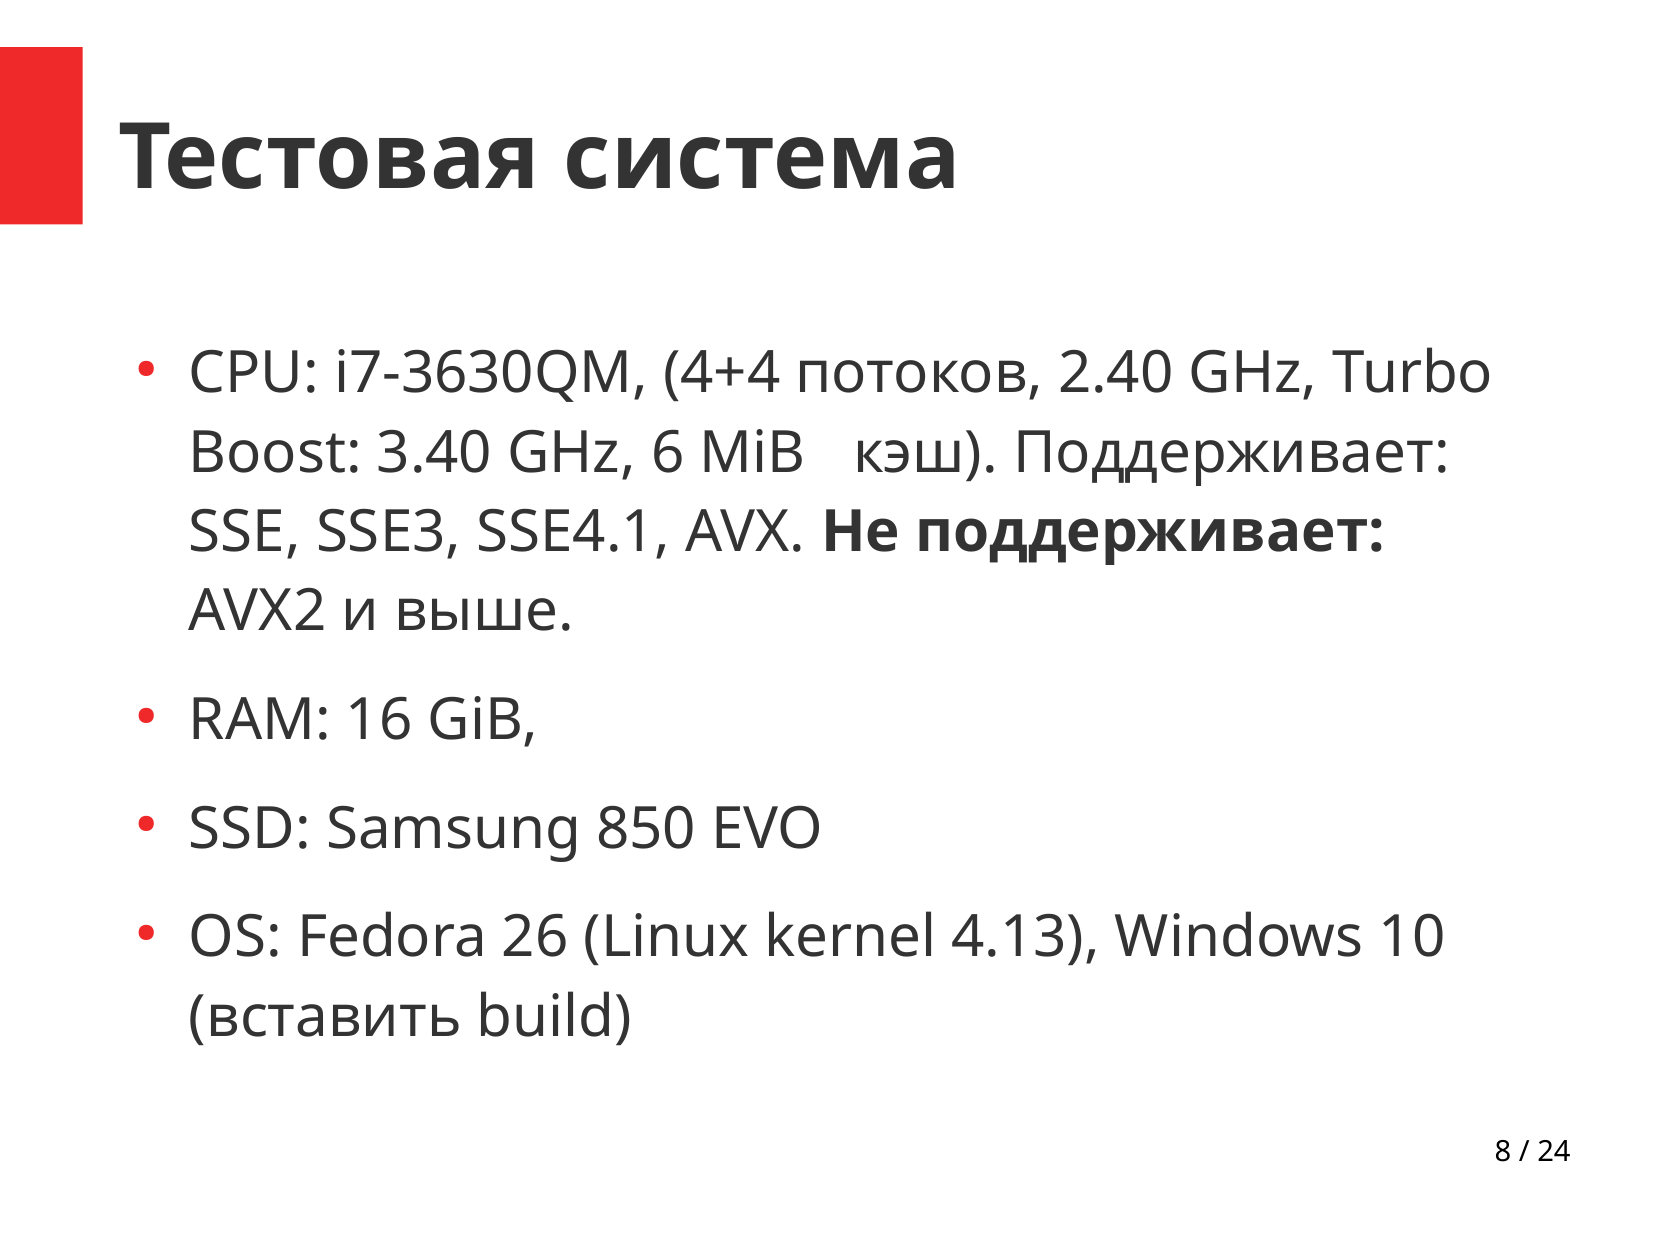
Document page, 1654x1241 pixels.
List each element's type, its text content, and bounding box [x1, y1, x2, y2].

list CPU: i7-3630QM, (4+4 потоков, 2.40 GHz, Turbo Boost: 3.40 GHz, 6 MiB кэш). Поддерживает: SSE, SSE3, SSE4.1, AVX. Не поддерживает: AVX2 и выше. RAM: 16 GiB, SSD: Samsung 850 EVO OS: Fedora 26 (Linux kernel 4.13), Windows 10 (вставить build) [118, 330, 1536, 1074]
title Тестовая система [118, 49, 1571, 257]
